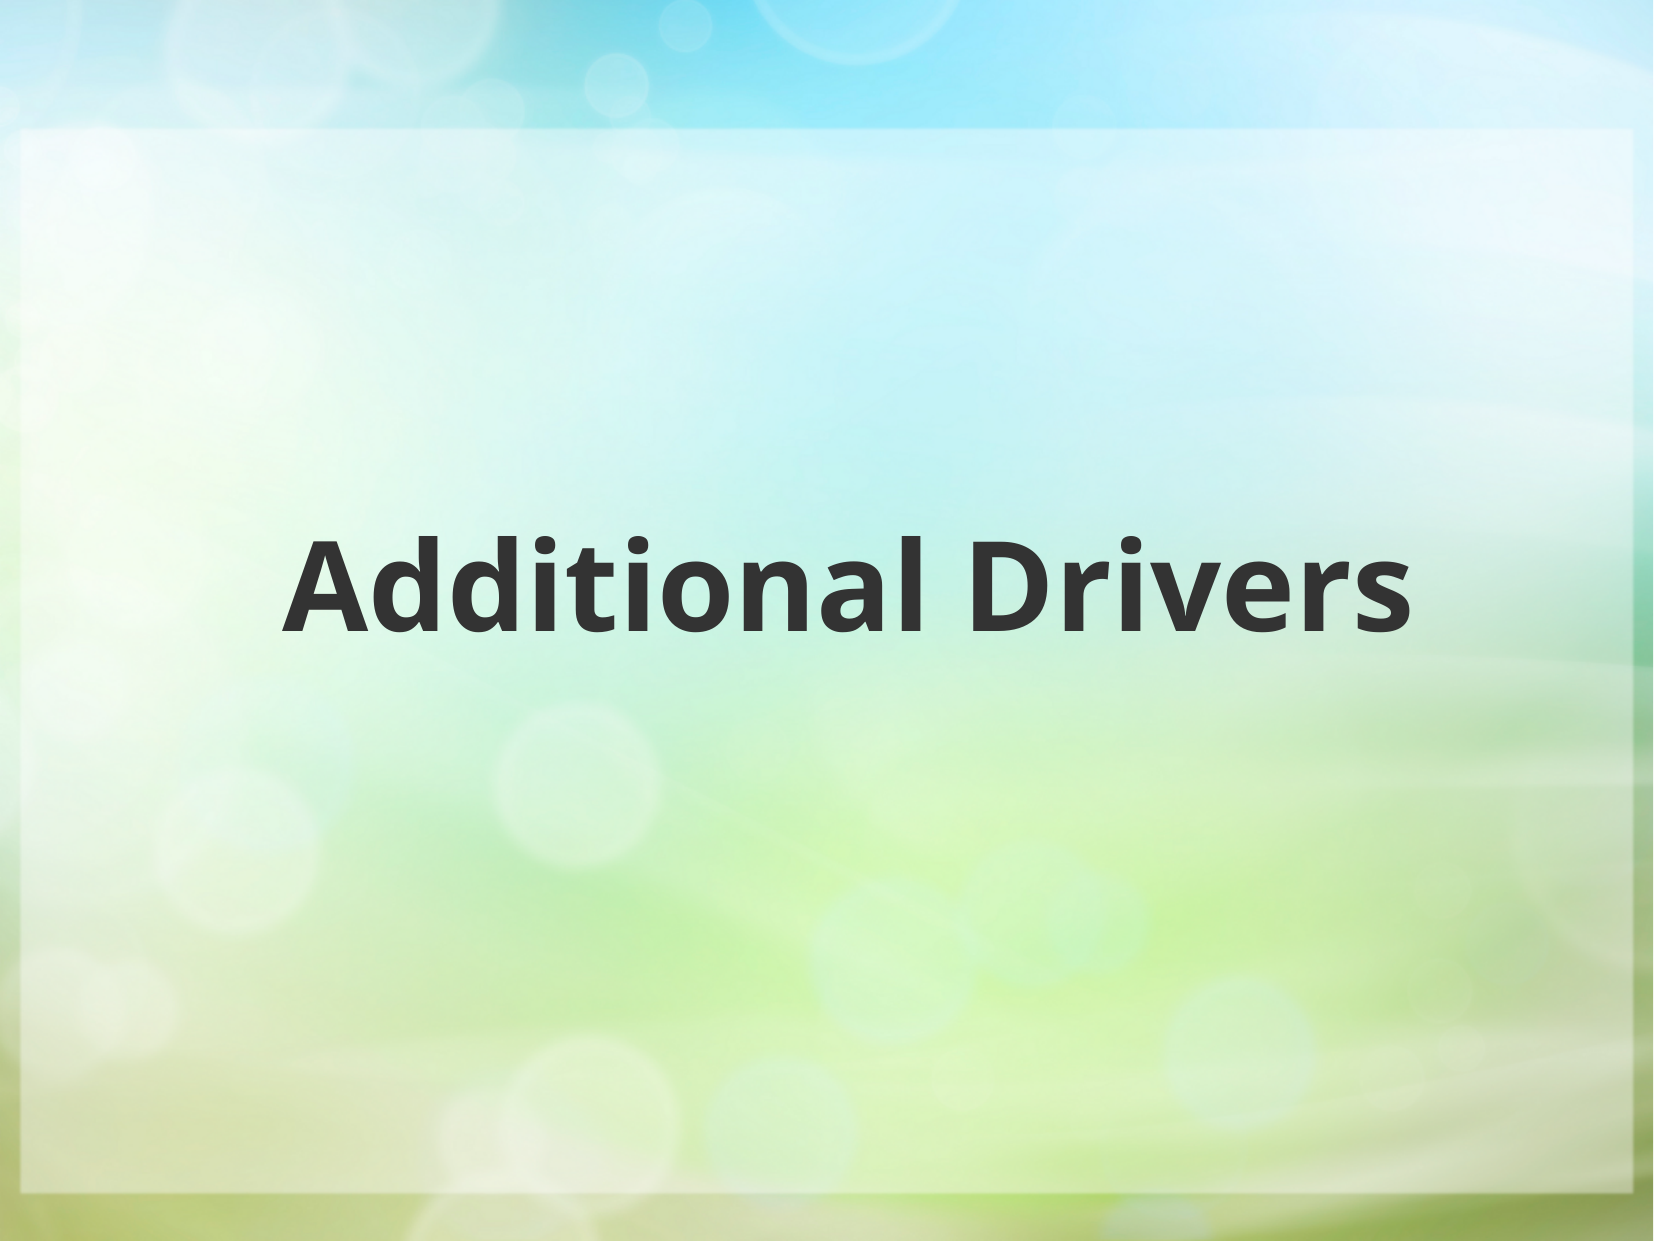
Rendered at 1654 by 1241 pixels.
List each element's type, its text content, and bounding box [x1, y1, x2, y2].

subtitle Additional Drivers [82, 222, 1571, 943]
picture [0, 0, 1654, 1241]
